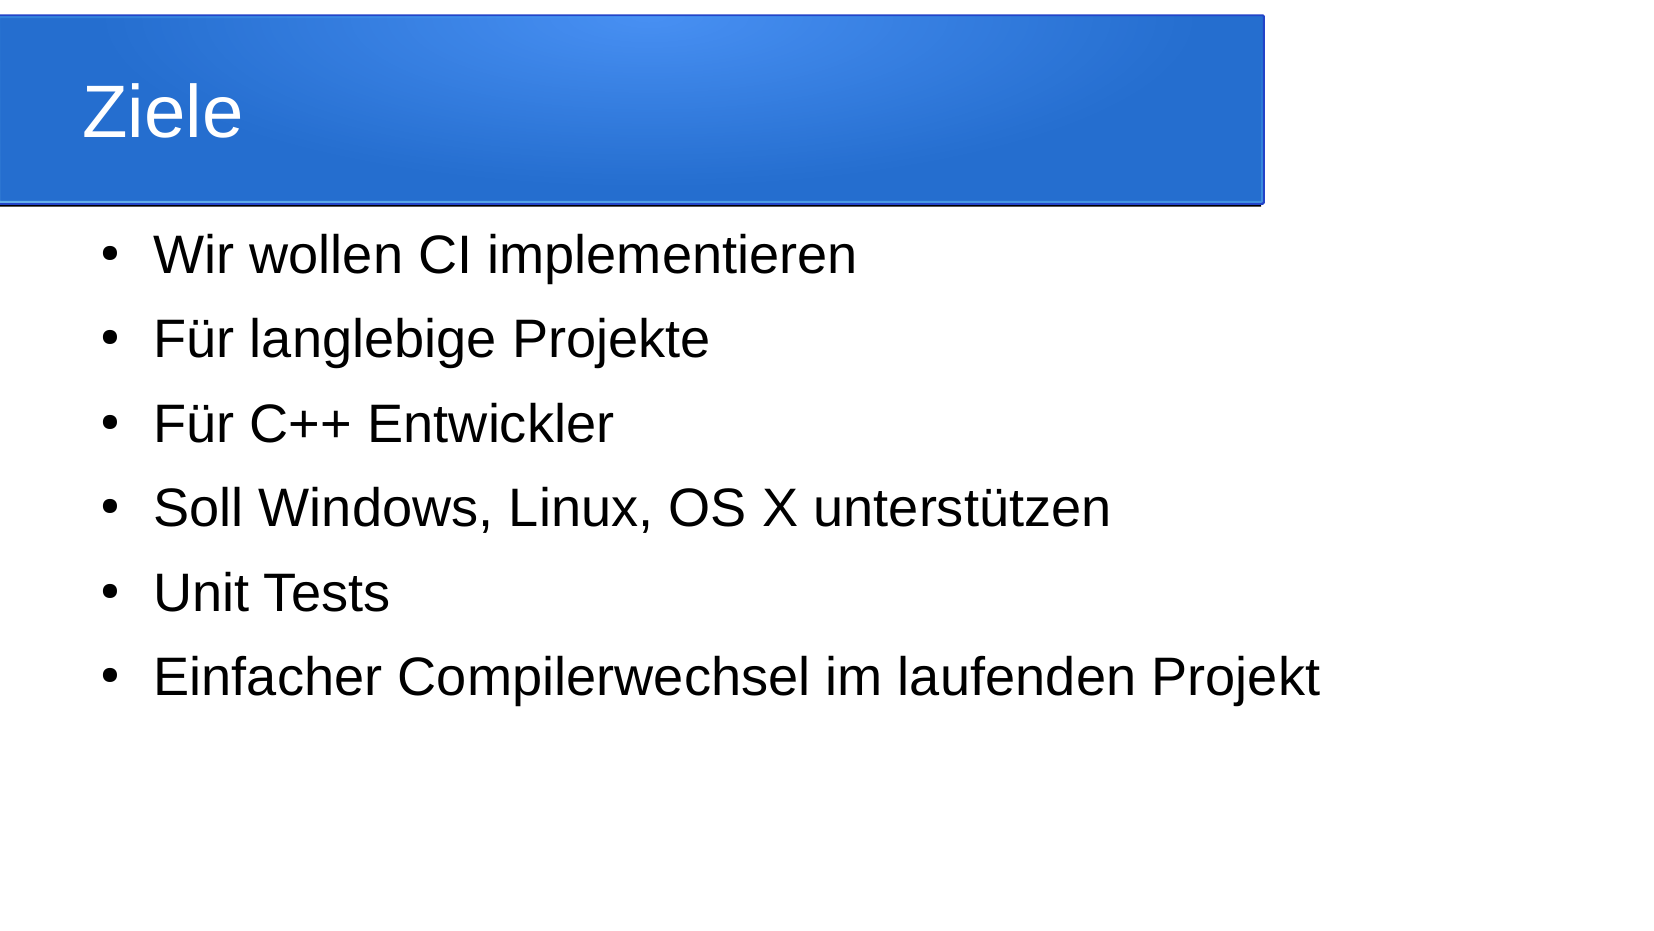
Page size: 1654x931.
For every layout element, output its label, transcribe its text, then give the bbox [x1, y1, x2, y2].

title Ziele [82, 35, 1235, 189]
list Wir wollen CI implementieren Für langlebige Projekte Für C++ Entwickler Soll Windows, Linux, OS X unterstützen Unit Tests Einfacher Compilerwechsel im laufenden Projekt [82, 224, 1571, 764]
